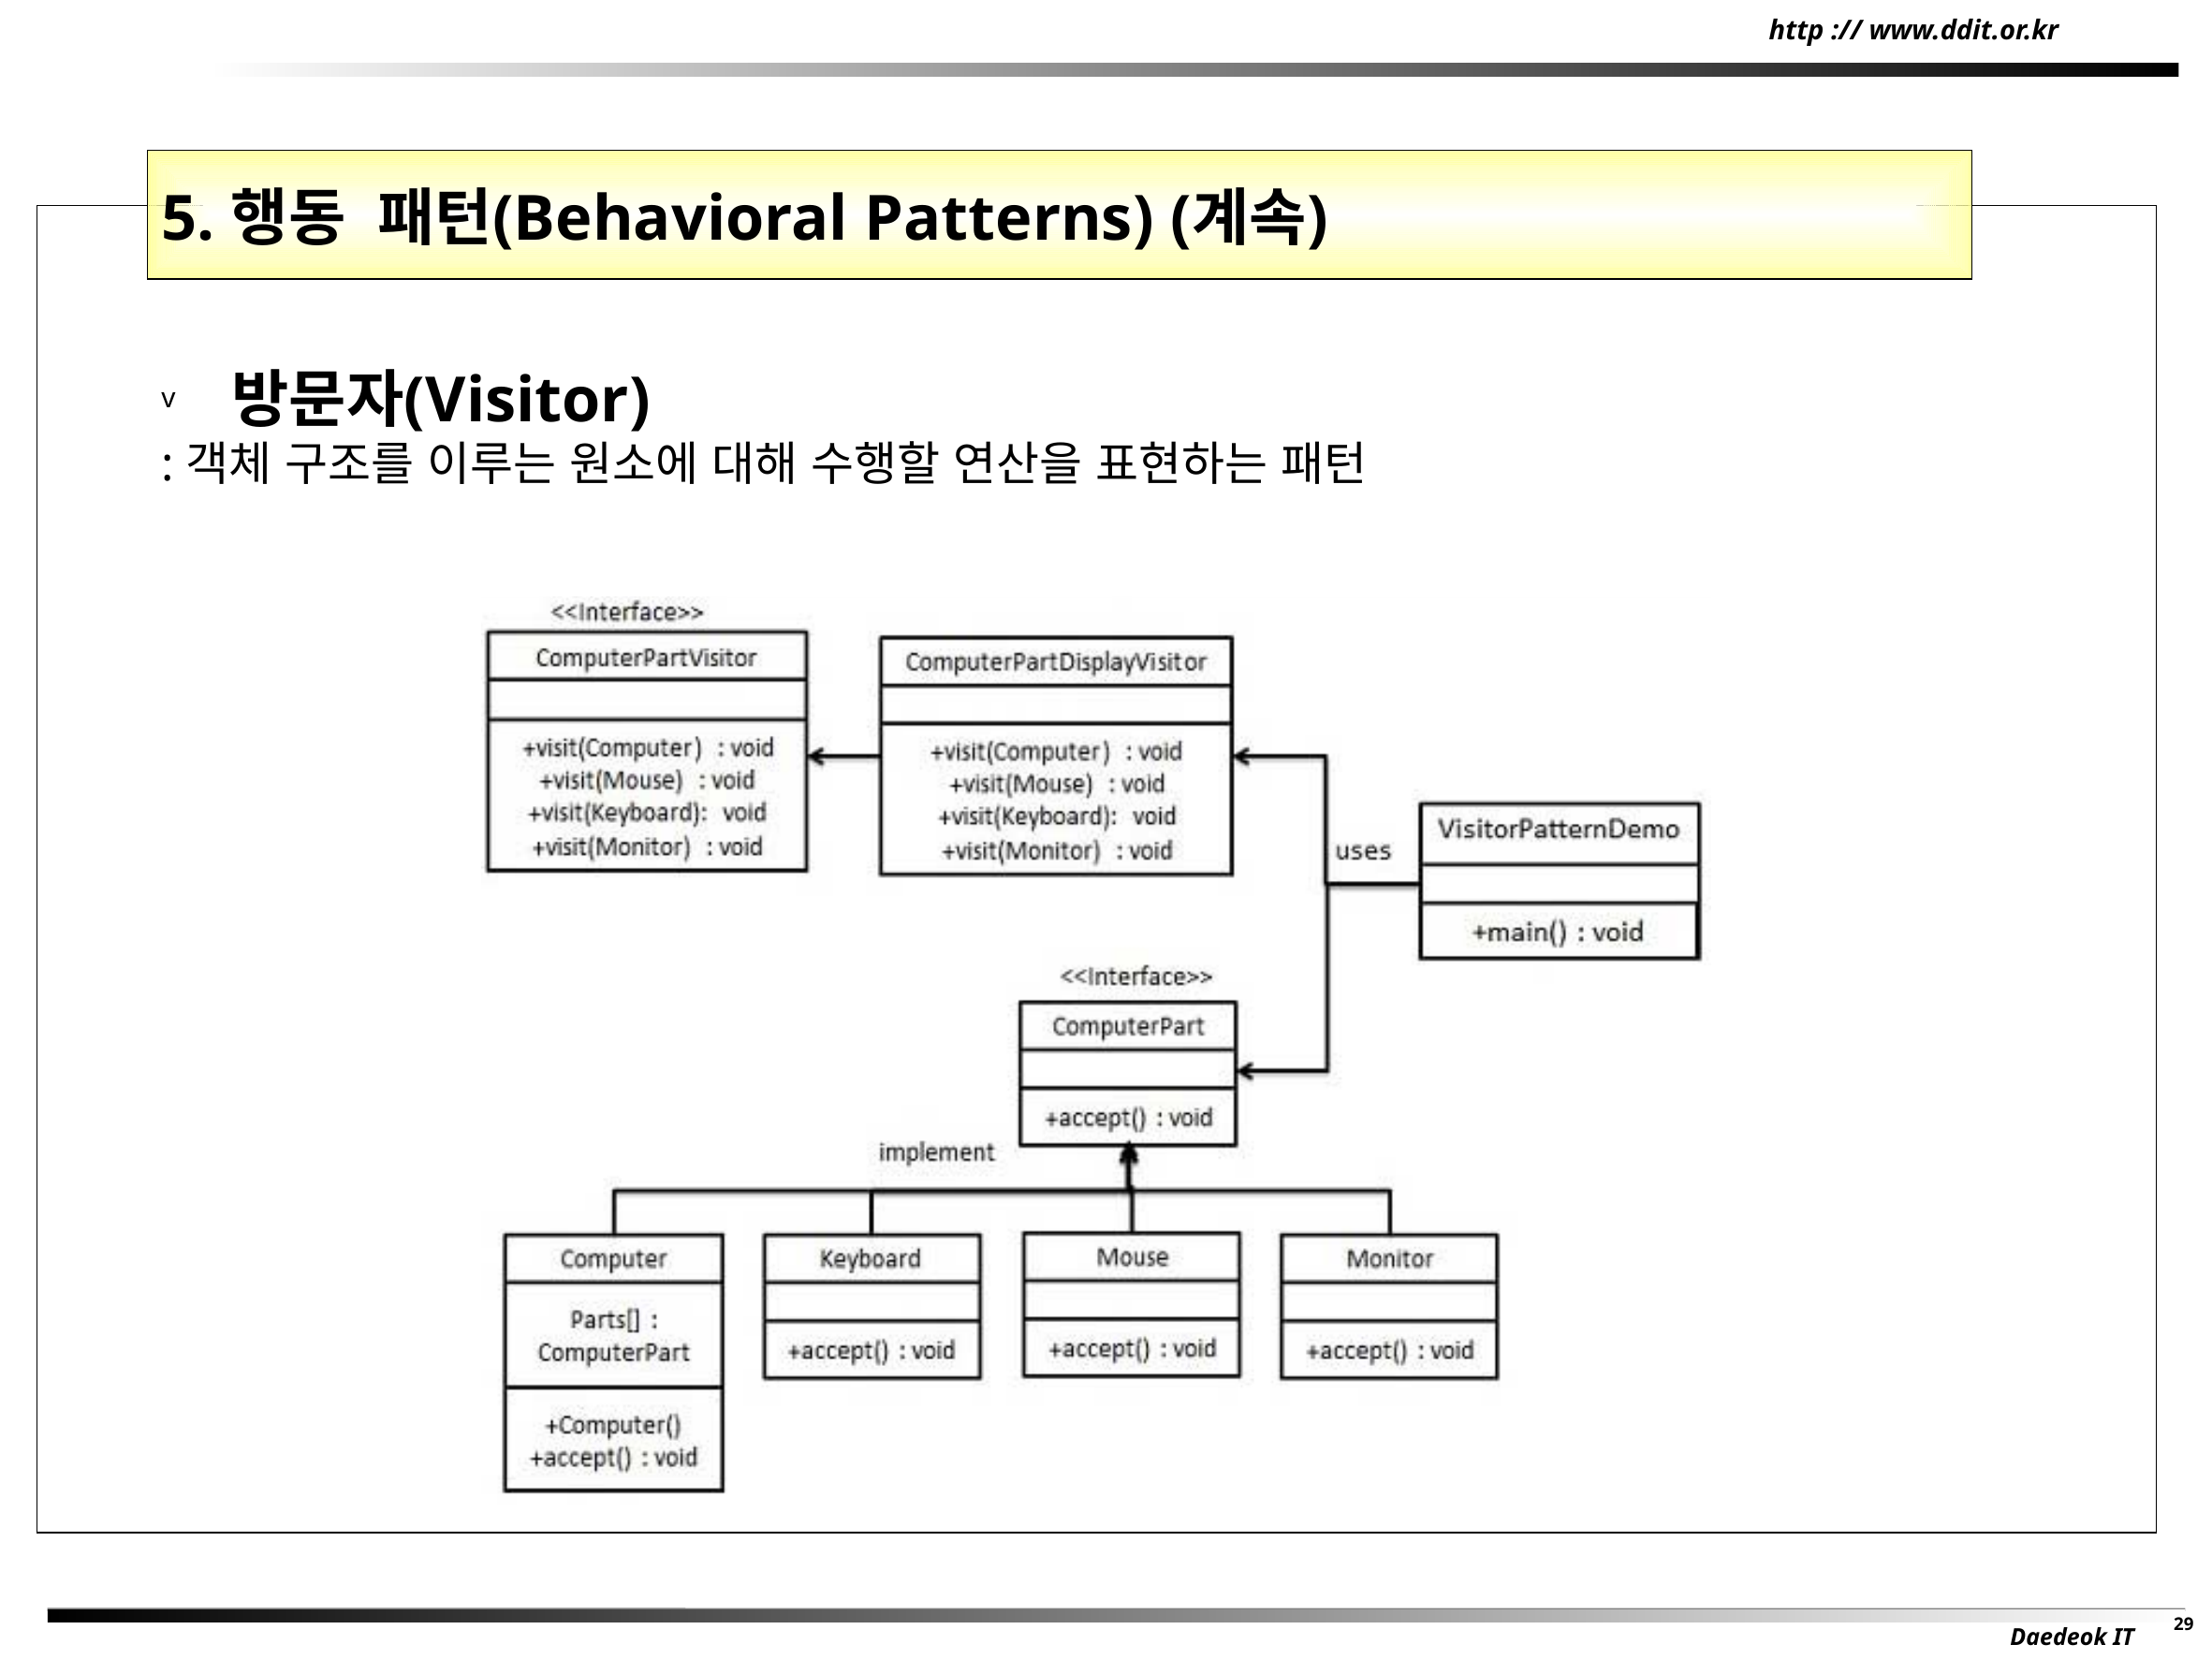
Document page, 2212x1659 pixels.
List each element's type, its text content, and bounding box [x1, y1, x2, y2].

text_box 방문자(Visitor) : 객체 구조를 이루는 원소에 대해 수행할 연산을 표현하는 패턴 [147, 352, 2046, 498]
picture [481, 596, 1711, 1505]
text_box 5. 행동 패턴(Behavioral Patterns) (계속) [147, 150, 1972, 280]
